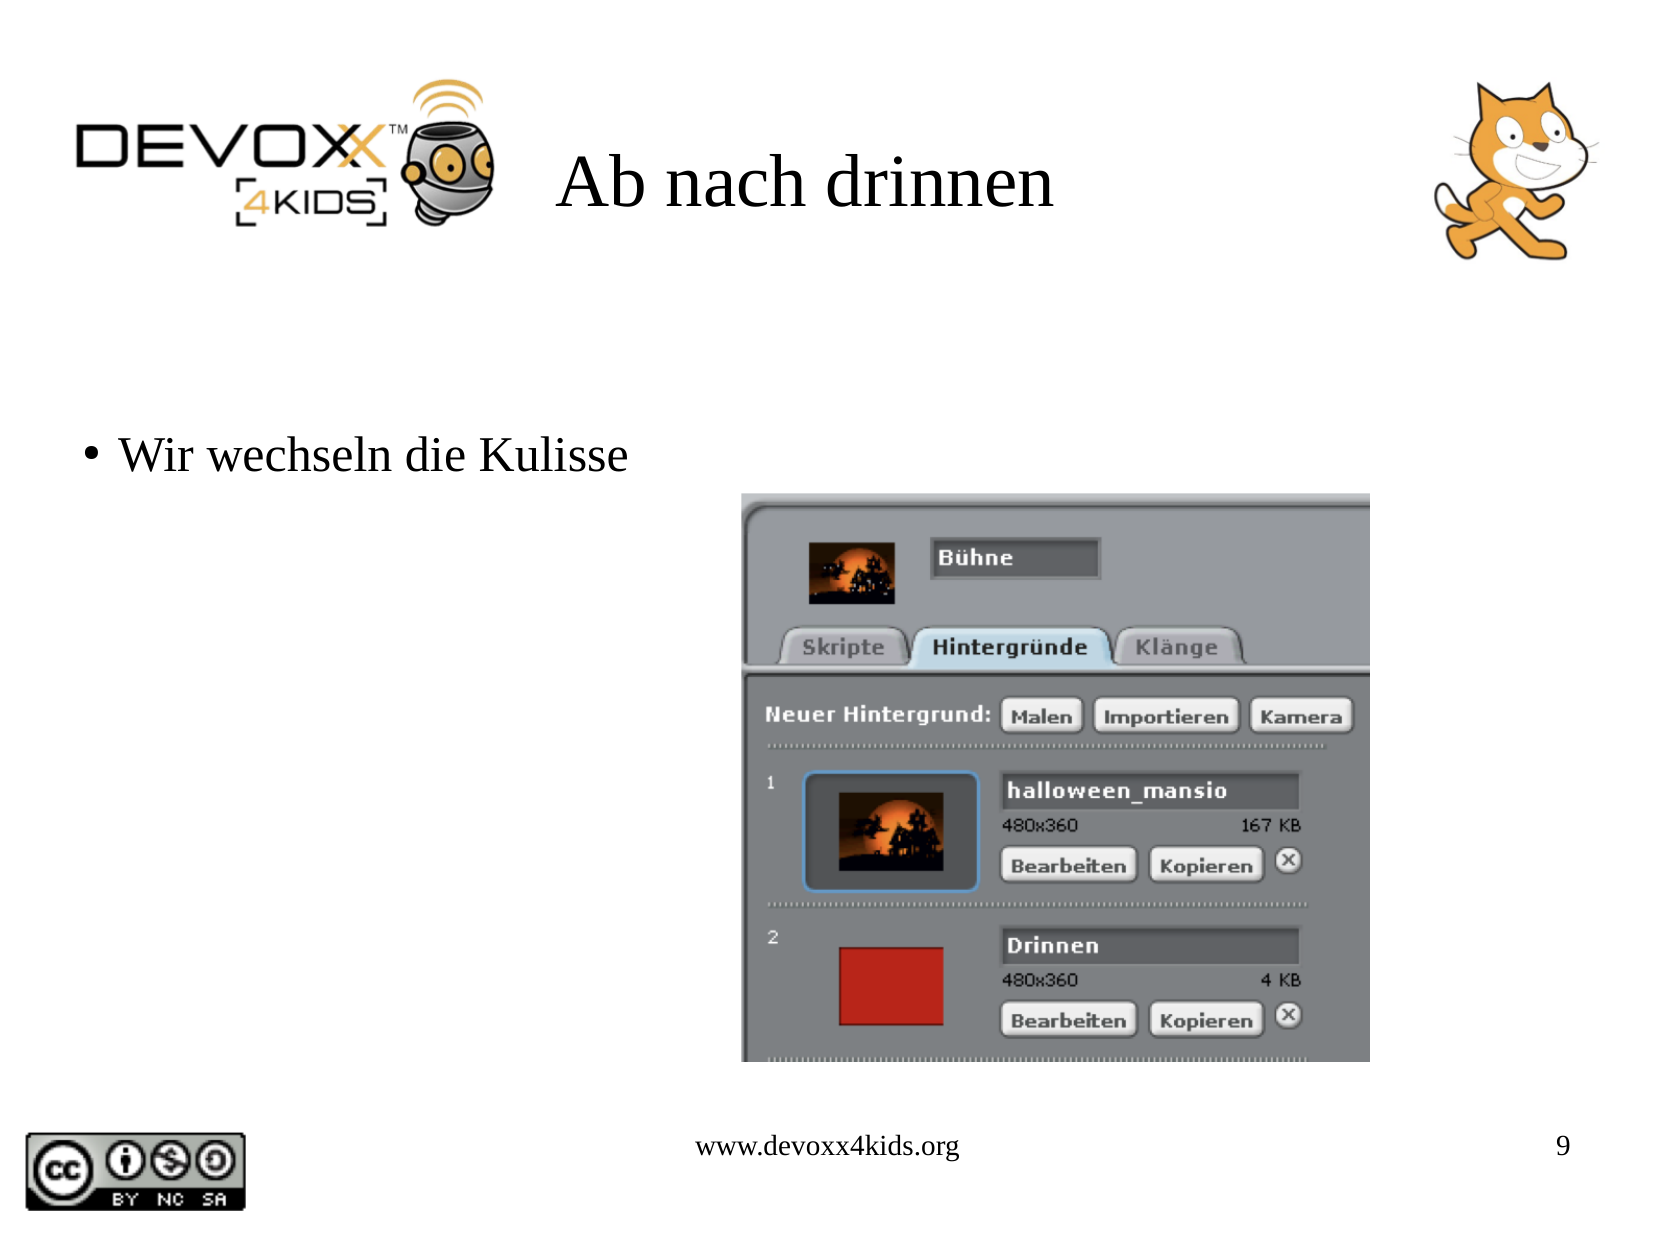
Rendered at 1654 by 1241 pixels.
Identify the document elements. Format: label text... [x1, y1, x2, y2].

title Ab nach drinnen [555, 78, 1347, 284]
subtitle Wir wechseln die Kulisse [82, 290, 1571, 1109]
picture [35, 58, 511, 255]
picture [732, 484, 1370, 1062]
picture [14, 1121, 249, 1212]
picture [1431, 54, 1607, 272]
